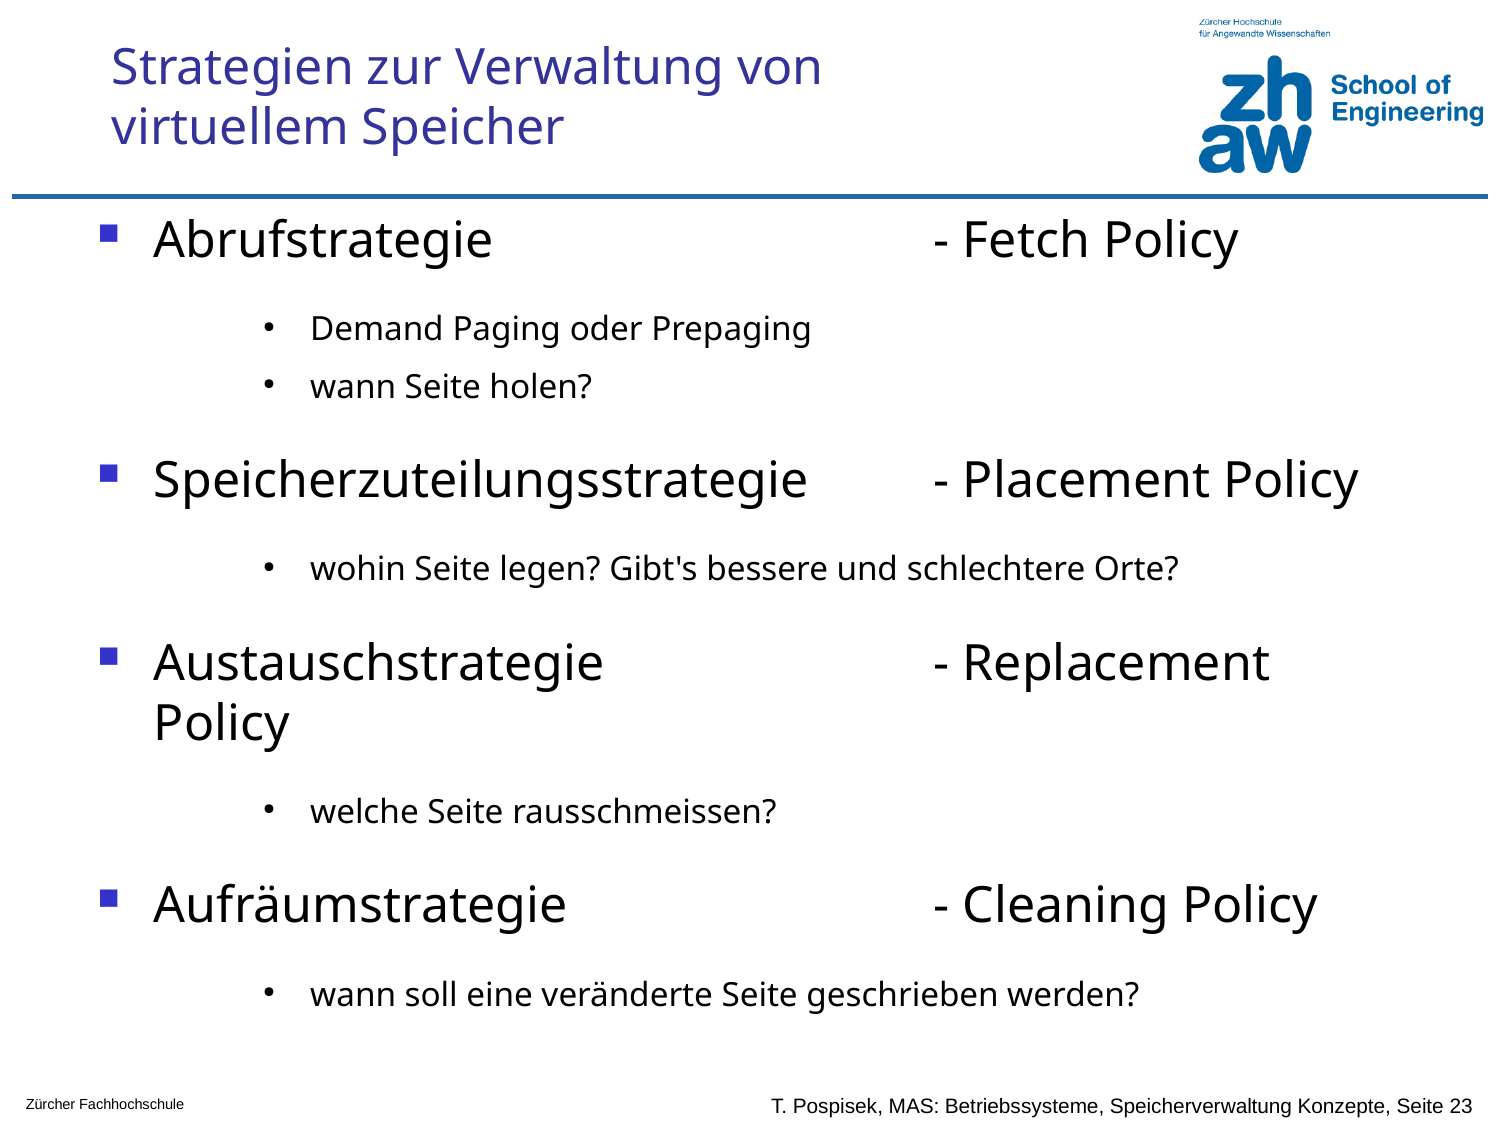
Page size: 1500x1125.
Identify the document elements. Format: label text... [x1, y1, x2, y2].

picture [1199, 19, 1483, 173]
title Strategien zur Verwaltung von virtuellem Speicher [96, 50, 1375, 163]
list Abrufstrategie - Fetch Policy Demand Paging oder Prepaging wann Seite holen? Speicherzuteilungsstrategie - Placement Policy wohin Seite legen? Gibt's bessere und schlechtere Orte? Austauschstrategie - Replacement Policy welche Seite rausschmeissen? Aufräumstrategie - Cleaning Policy wann soll eine veränderte Seite geschrieben werden? [82, 200, 1430, 969]
